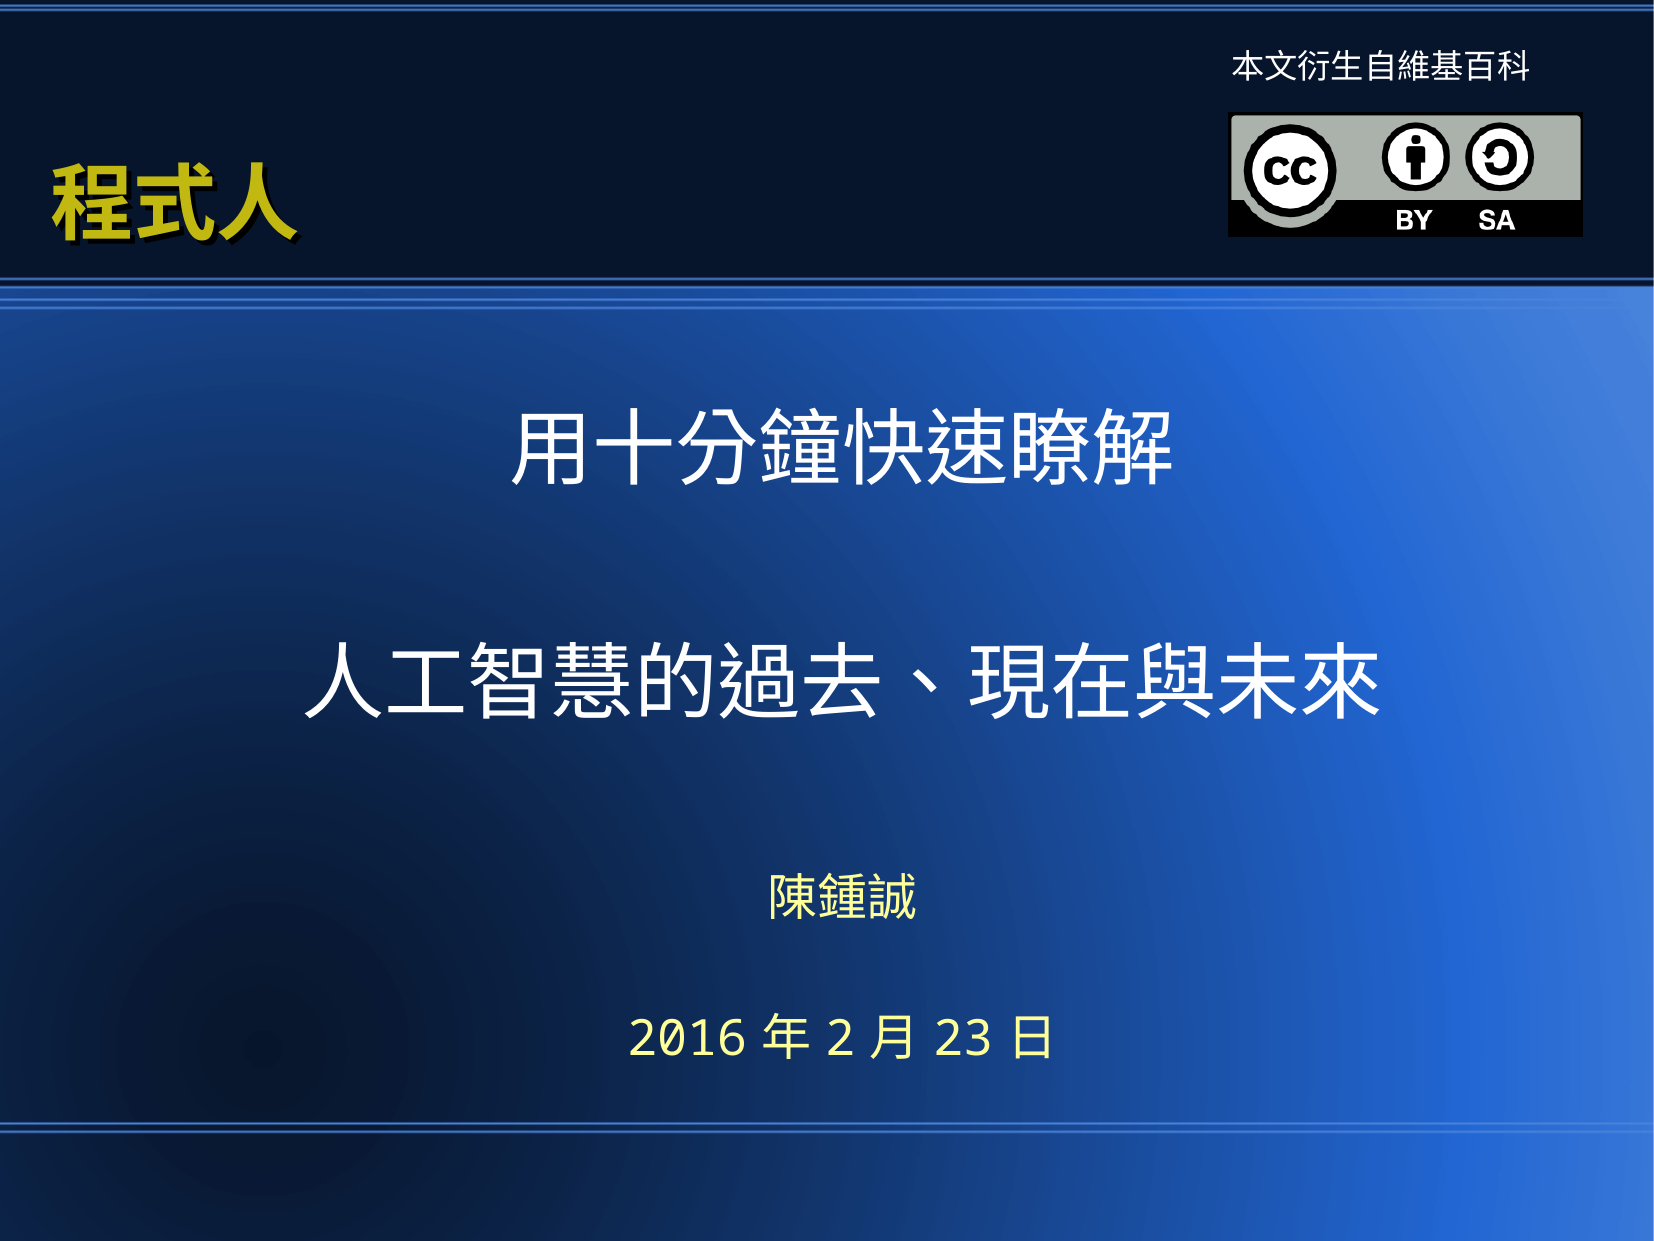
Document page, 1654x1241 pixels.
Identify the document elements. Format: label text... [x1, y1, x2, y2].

text_box 程式人 [35, 129, 378, 325]
picture [0, 0, 1654, 1241]
text_box 本文衍生自維基百科 [1216, 32, 1622, 95]
subtitle 用十分鐘快速瞭解 人工智慧的過去、現在與未來 陳鍾誠 2016年2月23日 [59, 326, 1626, 1127]
